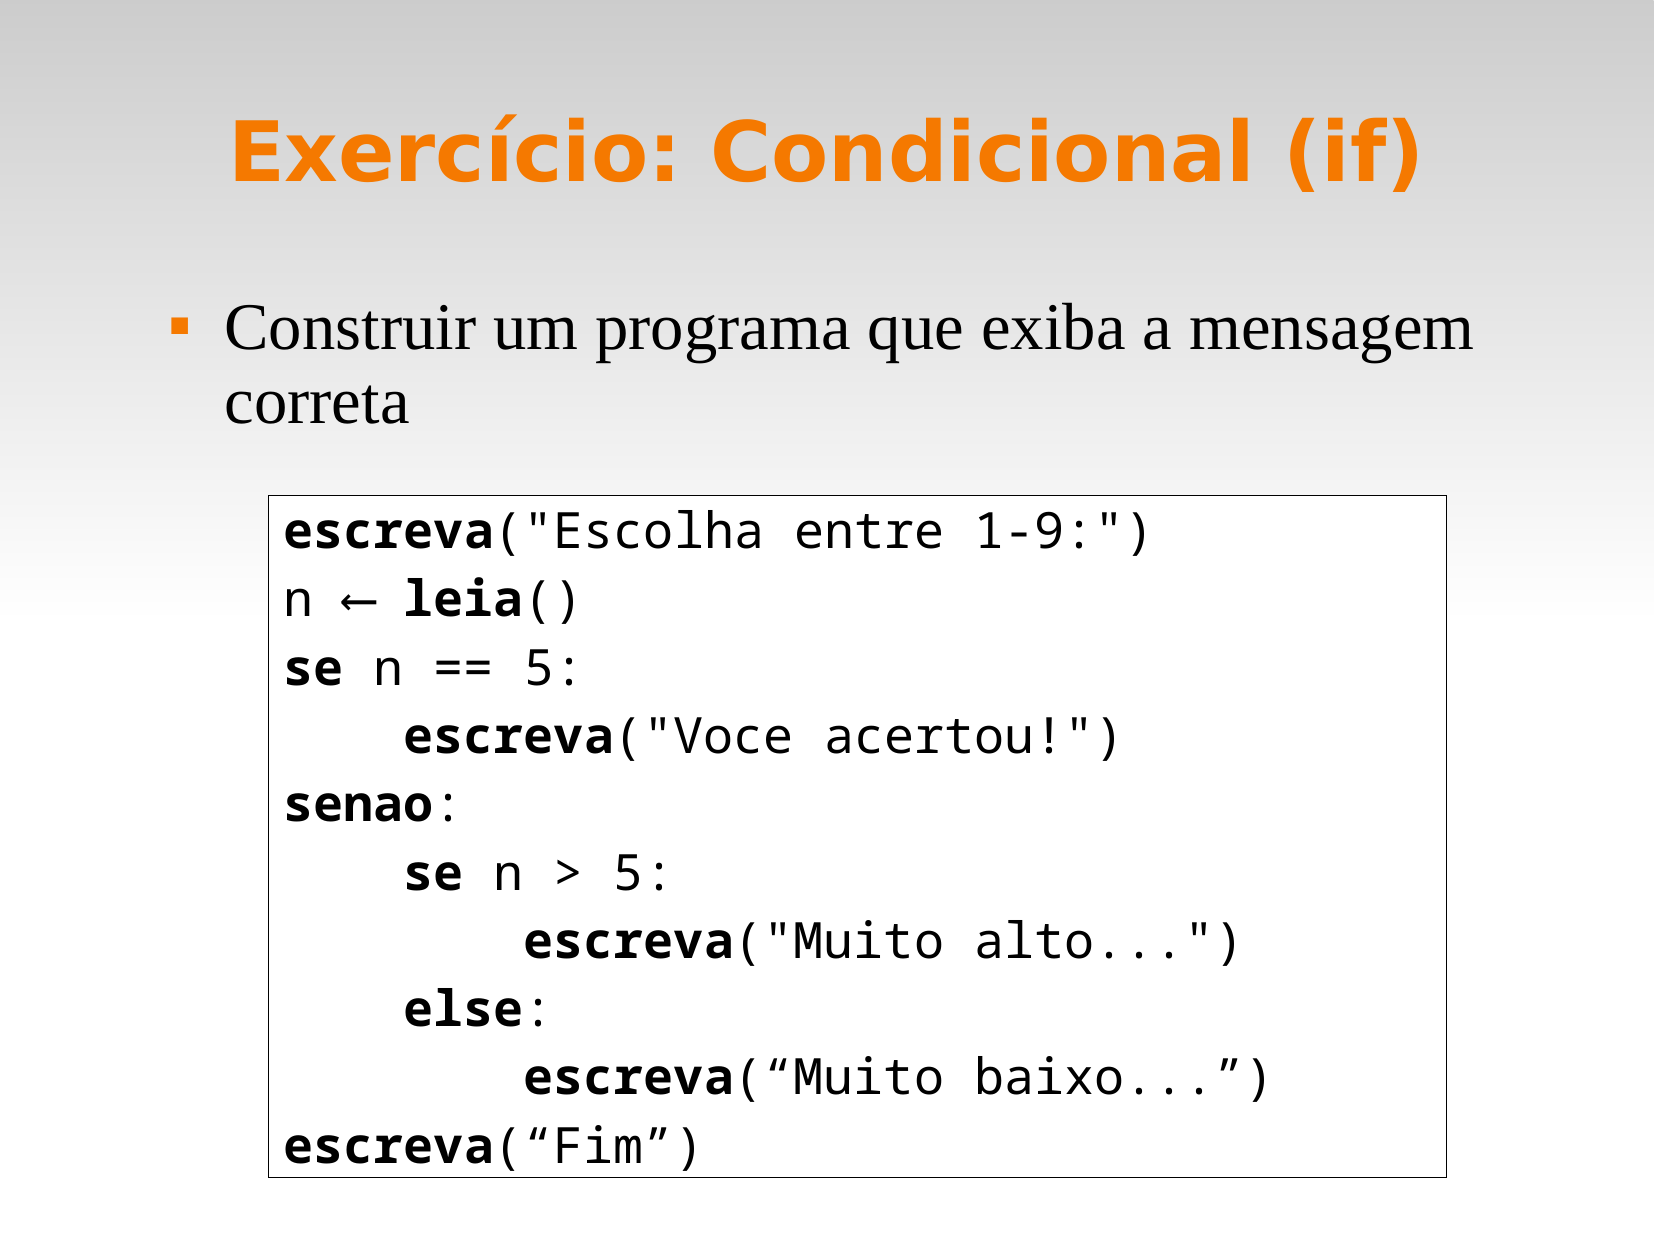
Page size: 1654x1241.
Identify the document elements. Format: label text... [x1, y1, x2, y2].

text_box escreva("Escolha entre 1-9:") n ⟵ leia() se n == 5: escreva("Voce acertou!") senao: se n > 5: escreva("Muito alto...") else: escreva(“Muito baixo...”) escreva(“Fim”) [268, 538, 1447, 1135]
list Construir um programa que exiba a mensagem correta [82, 290, 1571, 1109]
title Exercício: Condicional (if) [82, 49, 1571, 257]
